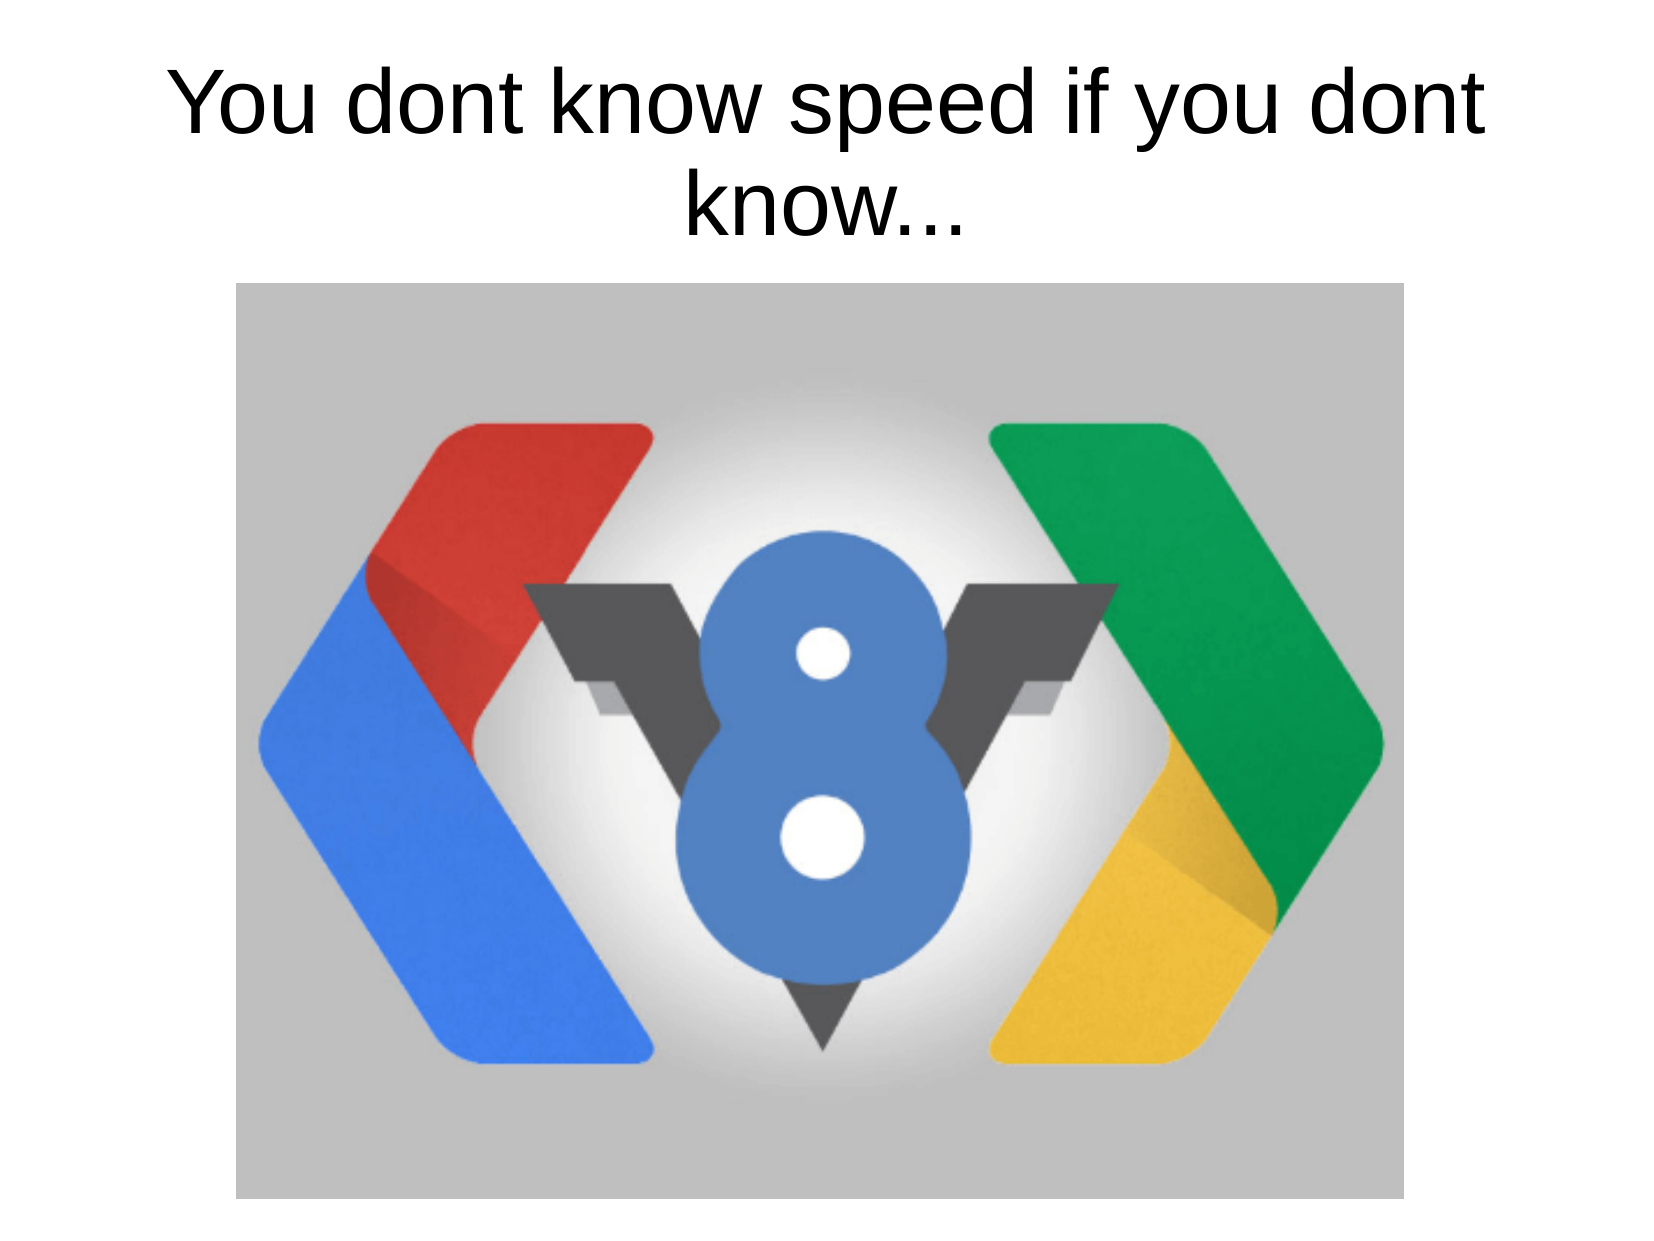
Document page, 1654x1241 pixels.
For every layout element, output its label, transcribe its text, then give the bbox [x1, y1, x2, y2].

picture [236, 283, 1404, 1199]
title You dont know speed if you dont know... [82, 49, 1571, 257]
